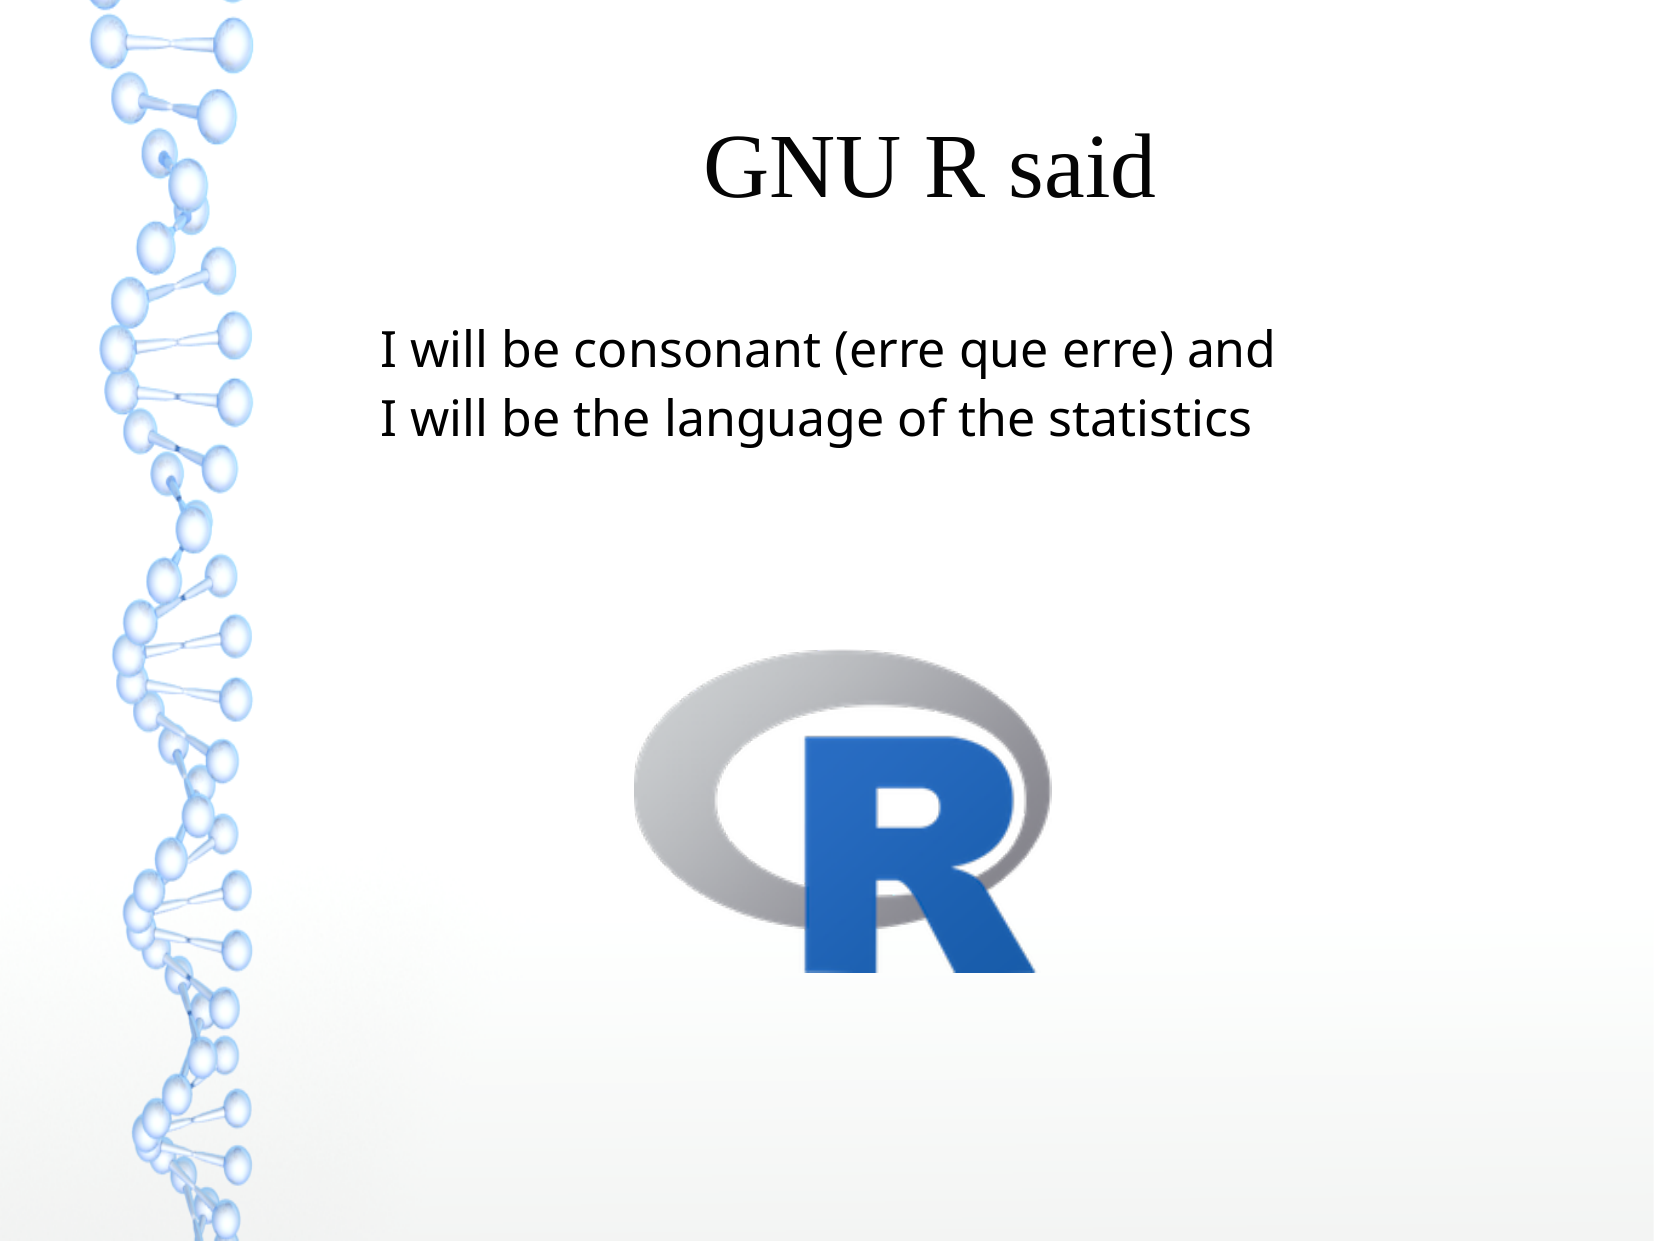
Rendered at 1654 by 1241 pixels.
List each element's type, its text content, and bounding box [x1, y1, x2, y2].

text_box I will be consonant (erre que erre) and I will be the language of the statistics [366, 307, 1374, 497]
title GNU R said [265, 89, 1595, 243]
picture [0, 0, 1654, 1241]
